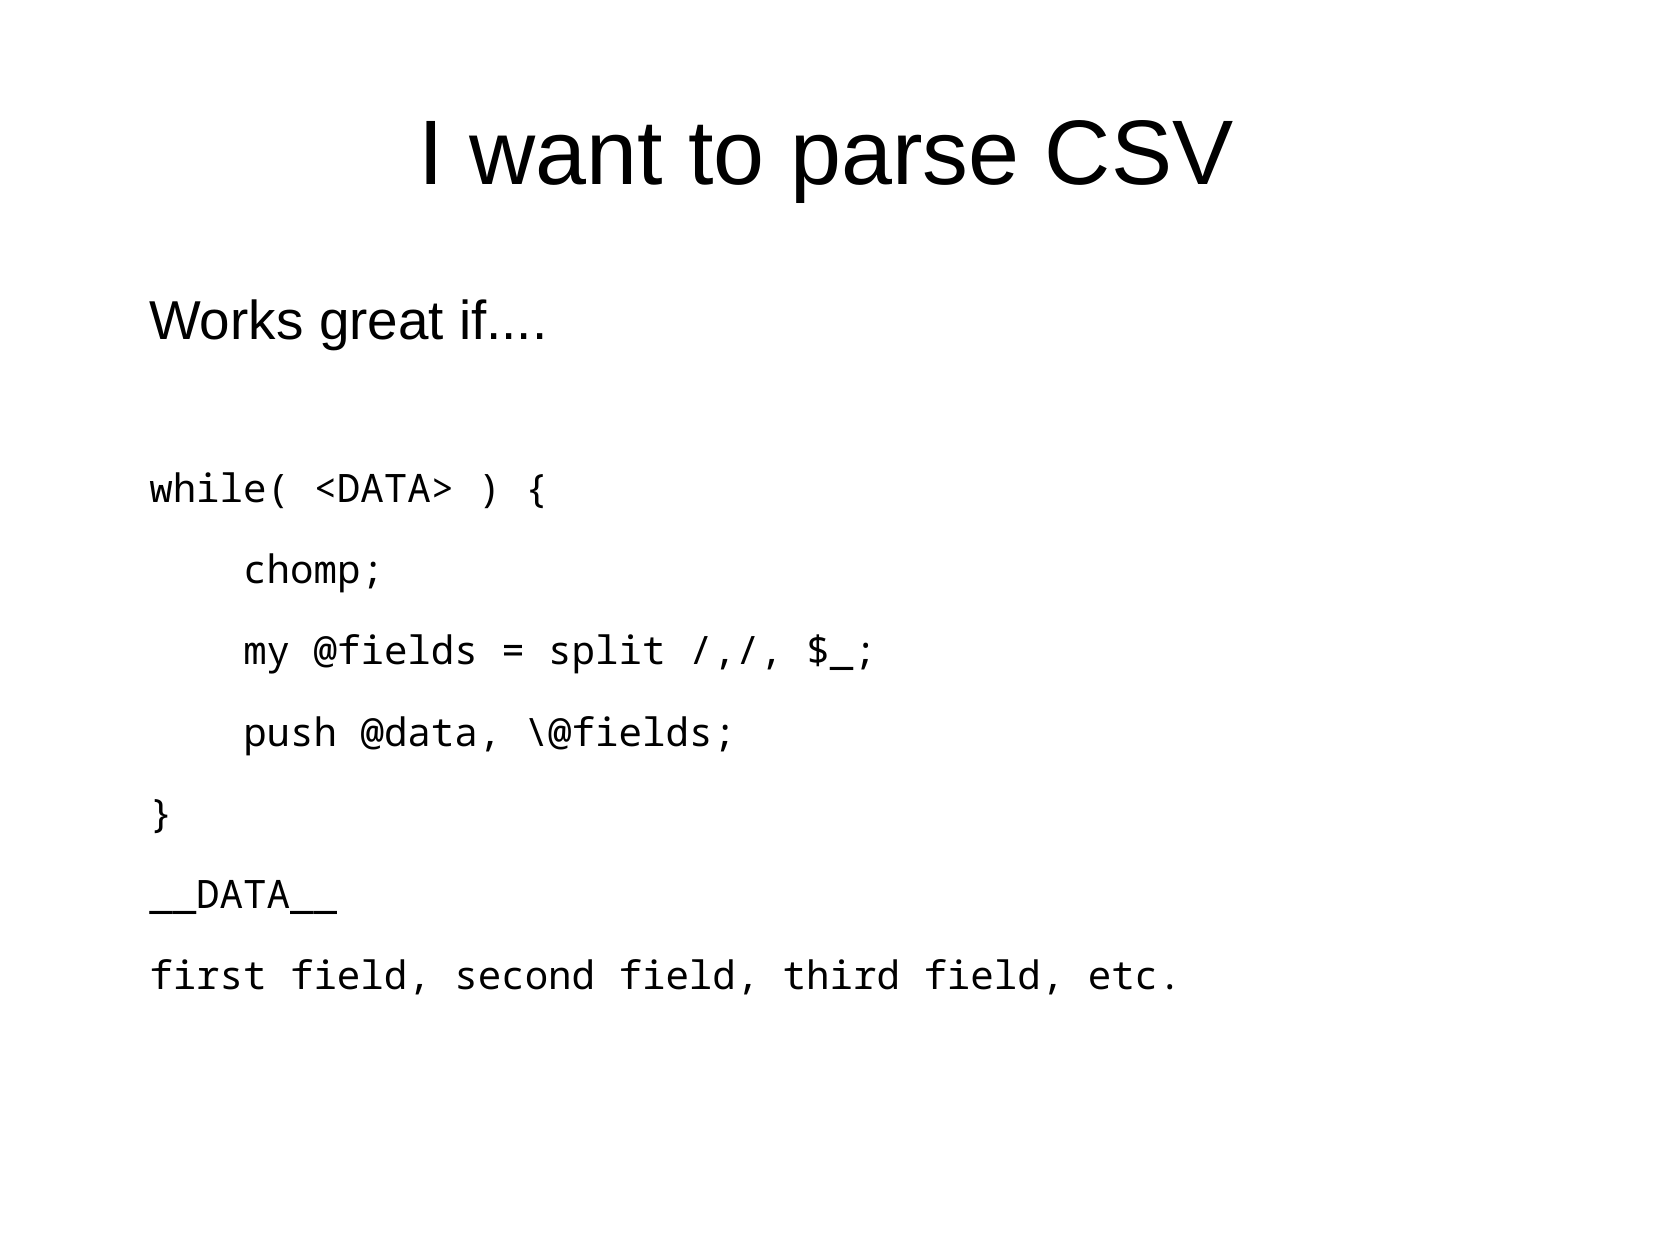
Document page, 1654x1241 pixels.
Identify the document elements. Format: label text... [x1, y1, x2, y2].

title I want to parse CSV [82, 49, 1571, 257]
list Works great if.... while( <DATA> ) { chomp; my @fields = split /,/, $_; push @data, \@fields; } __DATA__ first field, second field, third field, etc. [82, 290, 1571, 1010]
